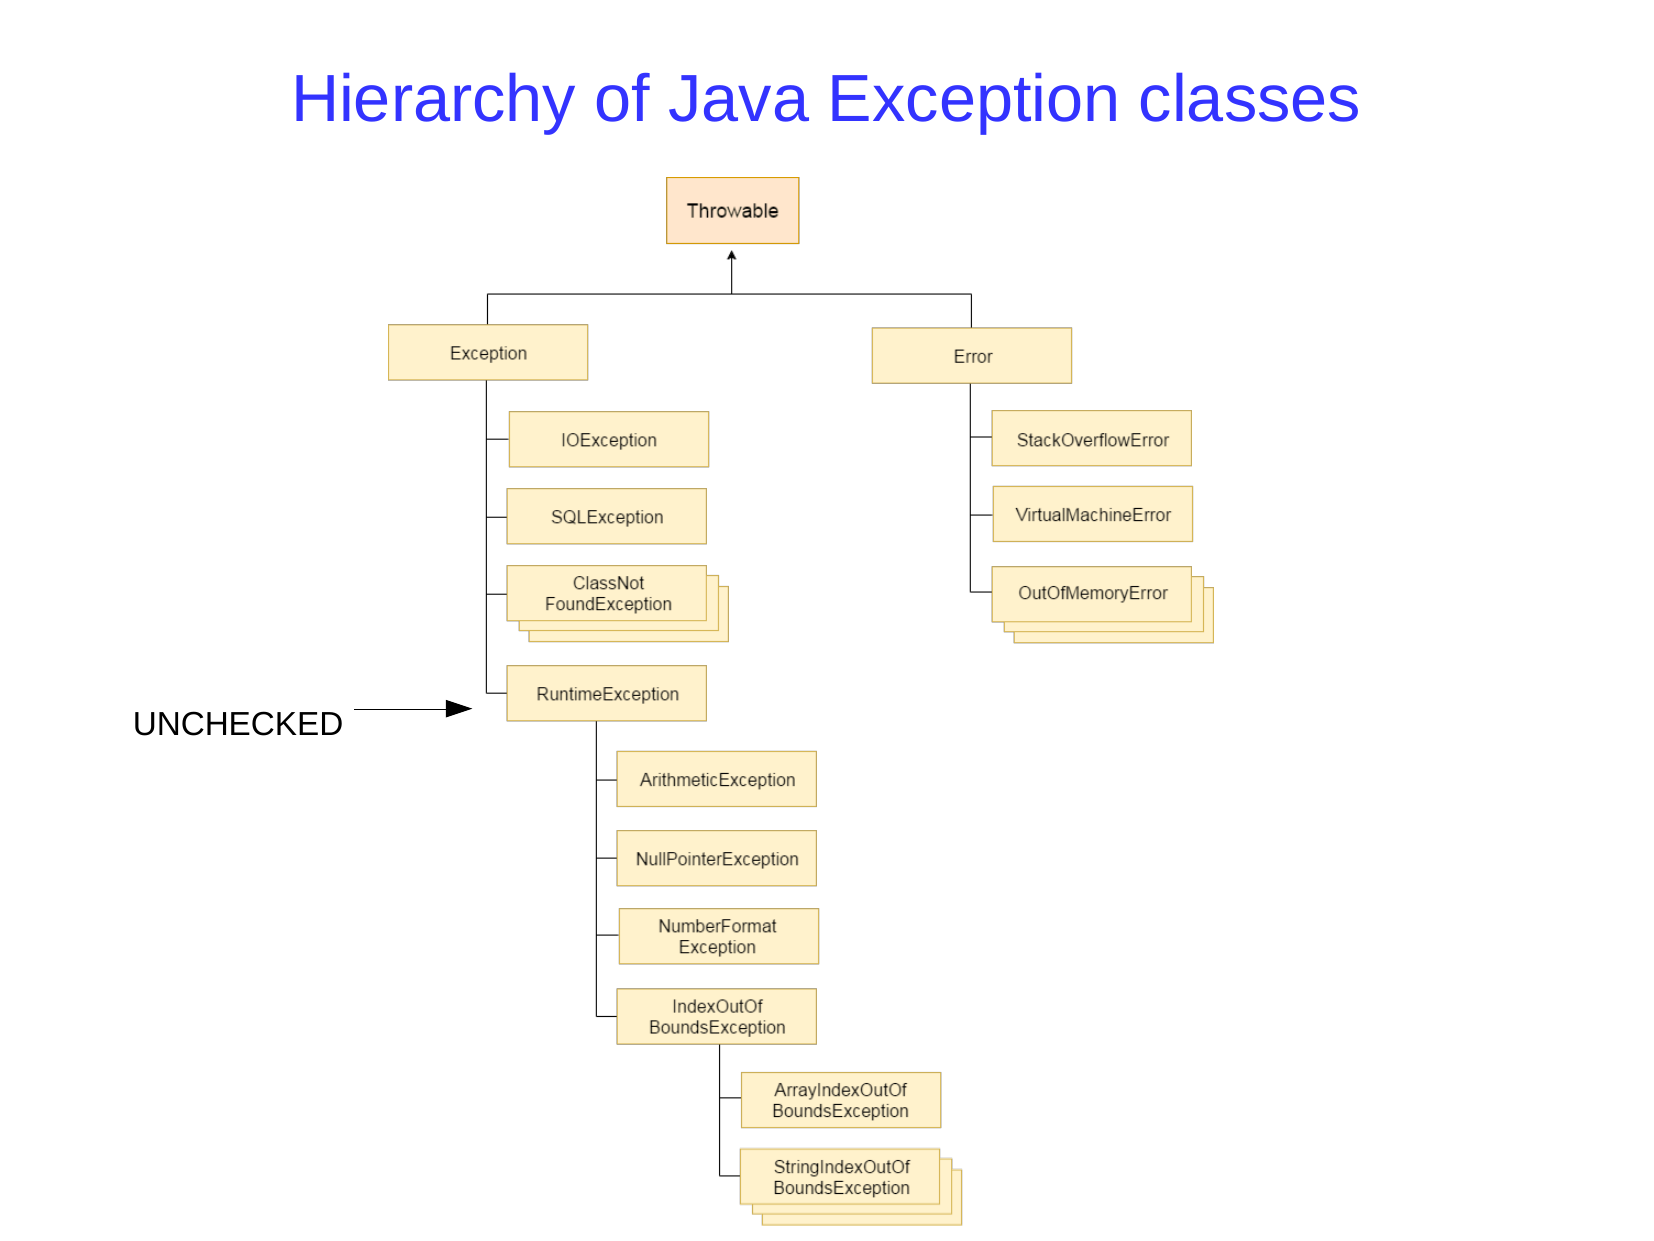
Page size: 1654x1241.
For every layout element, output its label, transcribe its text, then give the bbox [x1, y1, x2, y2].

picture [388, 177, 1214, 1226]
text_box UNCHECKED [118, 679, 384, 769]
title Hierarchy of Java Exception classes [82, 49, 1571, 148]
